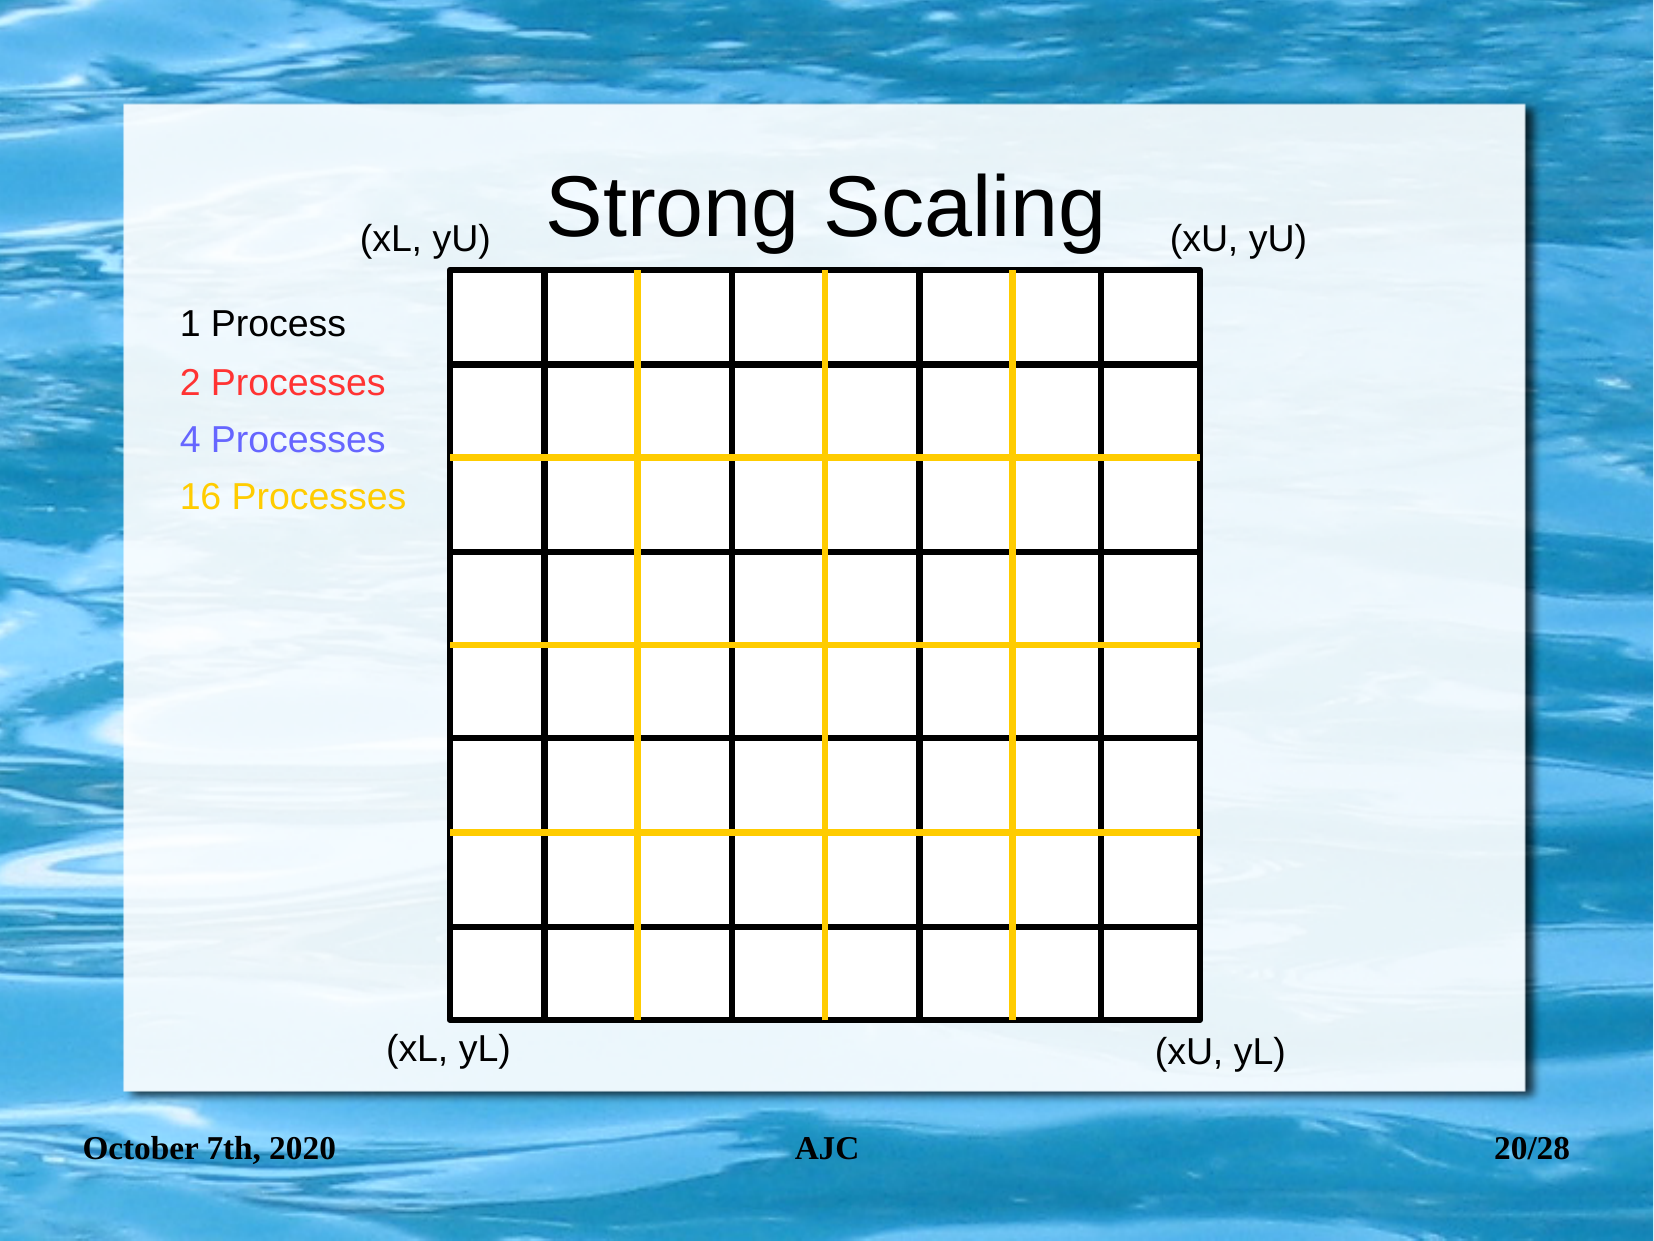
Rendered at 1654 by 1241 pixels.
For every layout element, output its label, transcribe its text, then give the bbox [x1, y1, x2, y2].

text_box [548, 368, 634, 454]
text_box [923, 648, 1009, 735]
text_box [548, 648, 634, 735]
text_box [828, 368, 916, 454]
text_box [735, 555, 822, 642]
text_box [641, 648, 729, 735]
text_box [1016, 270, 1098, 361]
text_box [828, 741, 916, 829]
text_box [641, 461, 729, 549]
text_box [641, 836, 729, 924]
text_box [923, 836, 1009, 924]
text_box [450, 648, 541, 735]
text_box [828, 555, 916, 642]
text_box [450, 836, 541, 924]
text_box [450, 461, 541, 549]
text_box (xL, yL) [371, 1020, 537, 1077]
text_box [730, 930, 822, 1021]
text_box [1016, 836, 1098, 924]
text_box [828, 461, 916, 549]
text_box [1016, 461, 1098, 549]
text_box [735, 368, 822, 454]
text_box [1016, 368, 1098, 454]
text_box [1016, 555, 1098, 642]
text_box (xU, yL) [1140, 1023, 1306, 1081]
text_box [1010, 930, 1098, 1021]
text_box [548, 270, 634, 361]
text_box [450, 555, 541, 642]
text_box [923, 555, 1009, 642]
text_box [735, 836, 822, 924]
text_box [641, 555, 729, 642]
text_box [923, 270, 1009, 361]
text_box [917, 930, 1009, 1021]
text_box [548, 836, 634, 924]
text_box 1 Process [165, 295, 421, 353]
text_box [542, 930, 634, 1021]
text_box [548, 741, 634, 829]
text_box [735, 741, 822, 829]
text_box [828, 270, 916, 361]
text_box (xU, yU) [1155, 210, 1336, 309]
text_box [1099, 270, 1201, 1021]
text_box [823, 930, 916, 1021]
text_box [828, 648, 916, 735]
text_box [923, 741, 1009, 829]
title Strong Scaling [147, 118, 1506, 296]
picture [0, 0, 1654, 1241]
text_box [548, 461, 634, 549]
text_box [923, 368, 1009, 454]
text_box (xL, yU) [345, 210, 526, 310]
text_box [548, 555, 634, 642]
text_box 16 Processes [165, 468, 436, 567]
text_box [1016, 648, 1098, 735]
text_box 4 Processes [165, 411, 421, 468]
text_box [635, 930, 729, 1021]
text_box [641, 368, 729, 454]
text_box [1016, 741, 1098, 829]
text_box [735, 461, 822, 549]
text_box [450, 930, 541, 1021]
text_box [450, 270, 541, 361]
text_box 2 Processes [165, 354, 421, 411]
text_box [450, 368, 541, 454]
text_box [828, 836, 916, 924]
text_box [641, 270, 729, 361]
text_box [735, 270, 822, 361]
text_box [450, 741, 541, 829]
text_box [735, 648, 822, 735]
text_box [641, 741, 729, 829]
text_box [923, 461, 1009, 549]
